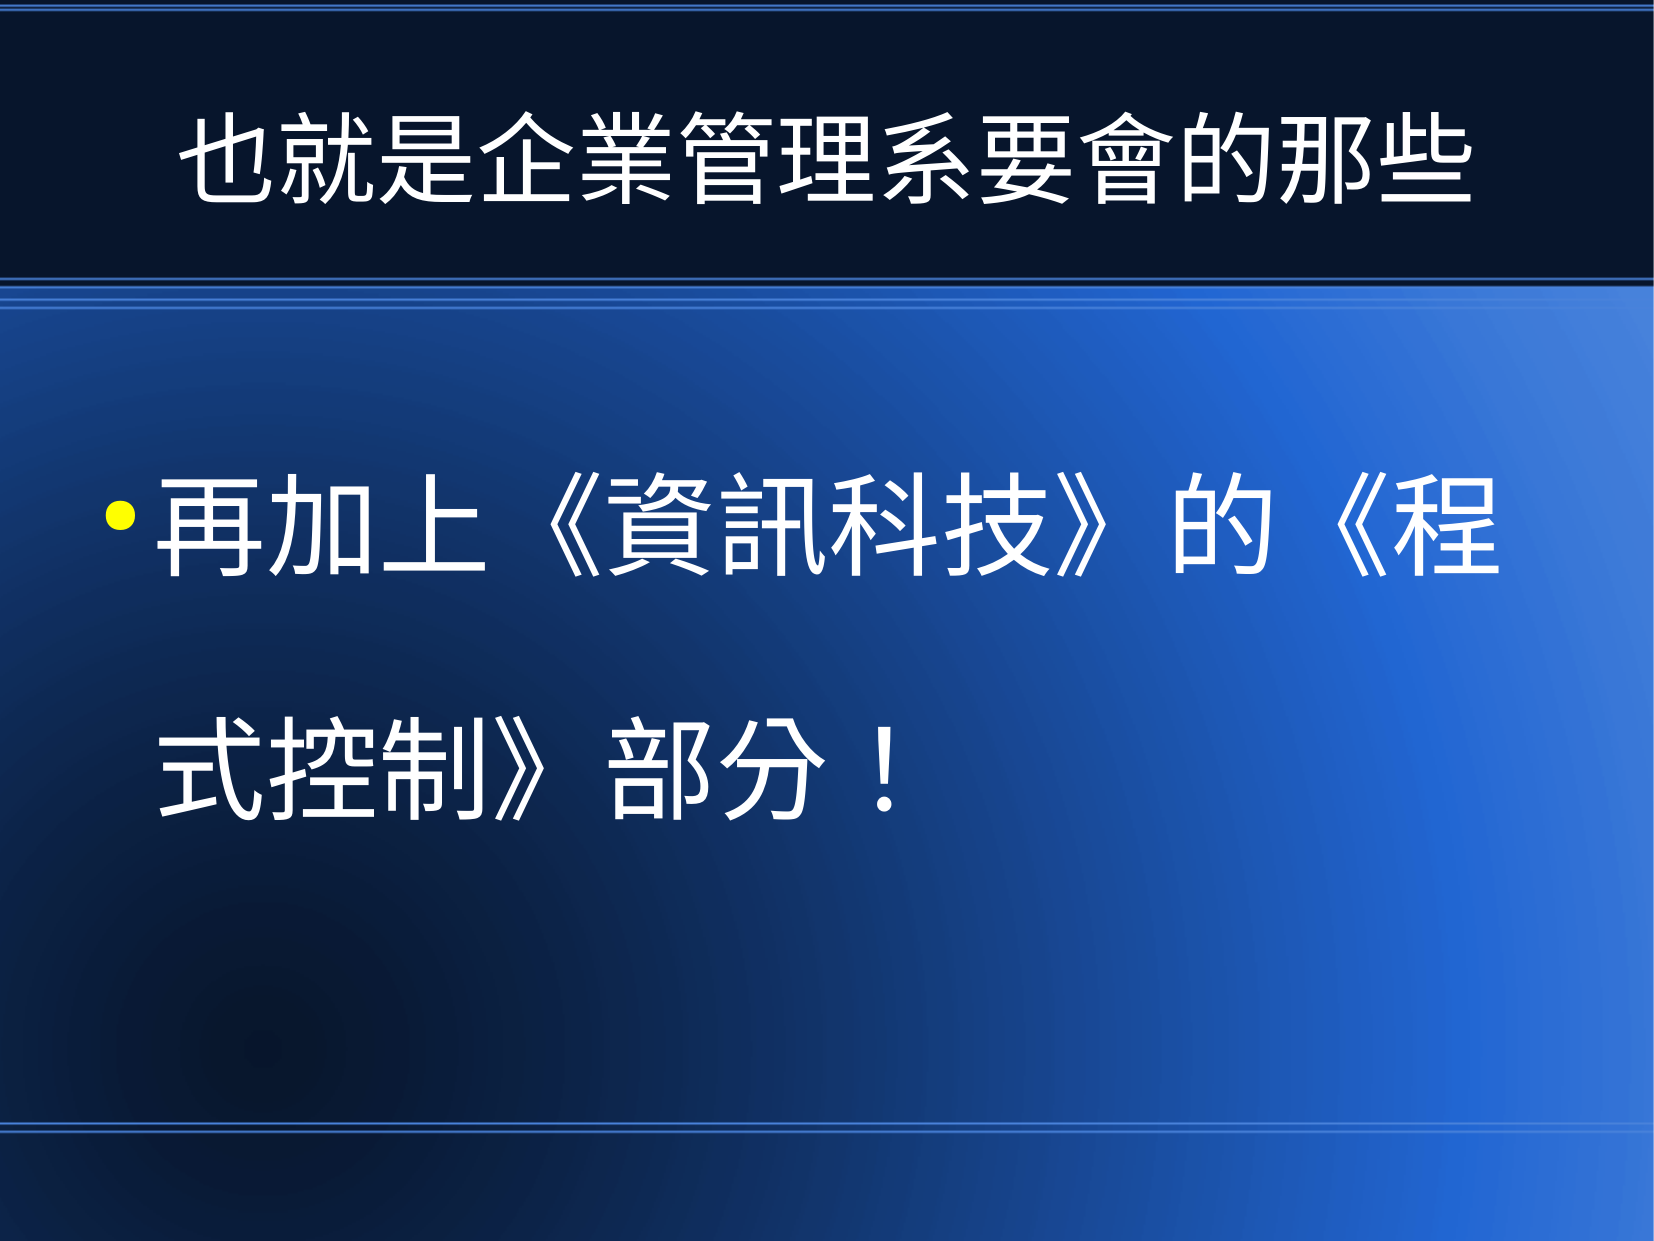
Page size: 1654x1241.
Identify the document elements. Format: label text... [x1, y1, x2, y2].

list 再加上《資訊科技》的《程式控制》部分！ [82, 355, 1571, 1241]
picture [0, 0, 1654, 1241]
title 也就是企業管理系要會的那些 [82, 49, 1571, 257]
